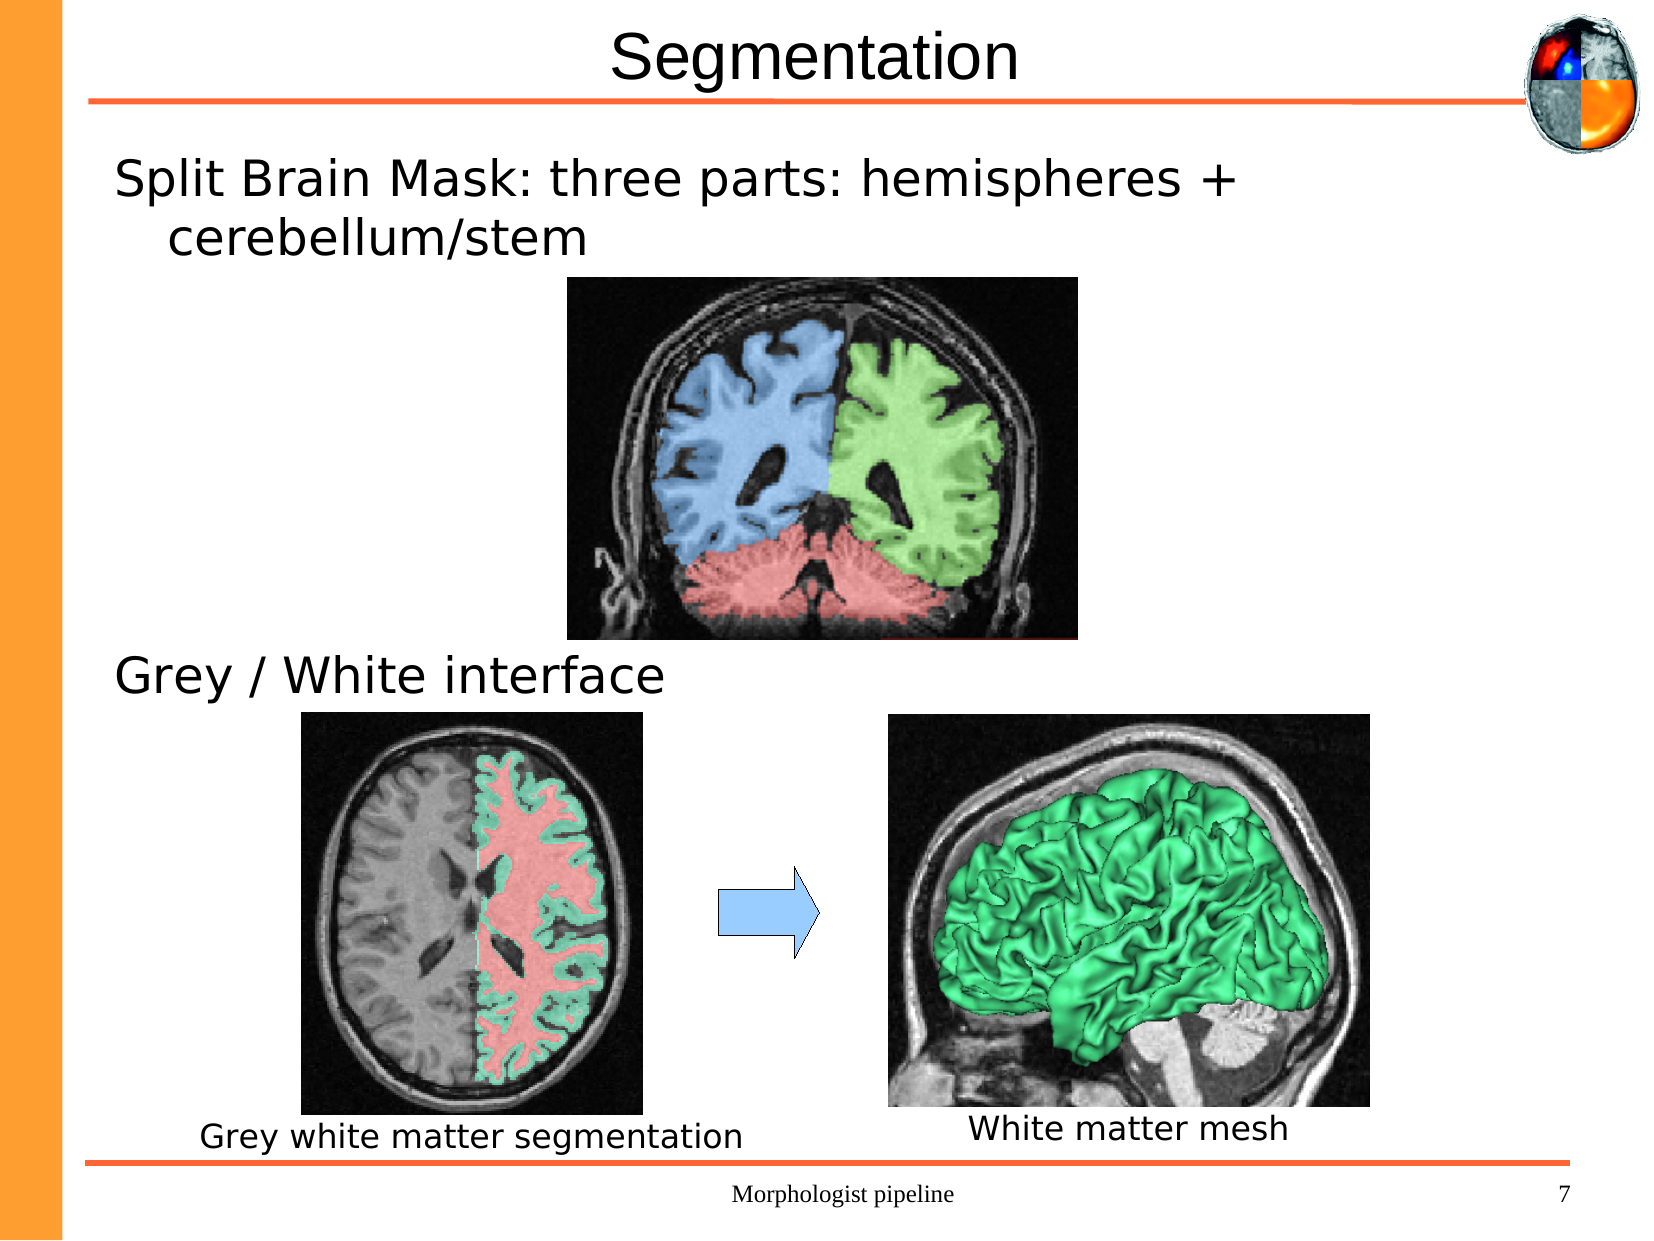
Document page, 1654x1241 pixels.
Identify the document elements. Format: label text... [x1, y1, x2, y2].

picture [1523, 13, 1642, 156]
title Segmentation [120, 19, 1510, 94]
picture [301, 712, 643, 1115]
picture [567, 277, 1078, 640]
text_box [718, 866, 820, 959]
picture [888, 714, 1370, 1107]
list Split Brain Mask: three parts: hemispheres + cerebellum/stem Grey / White interface [96, 150, 1564, 1094]
